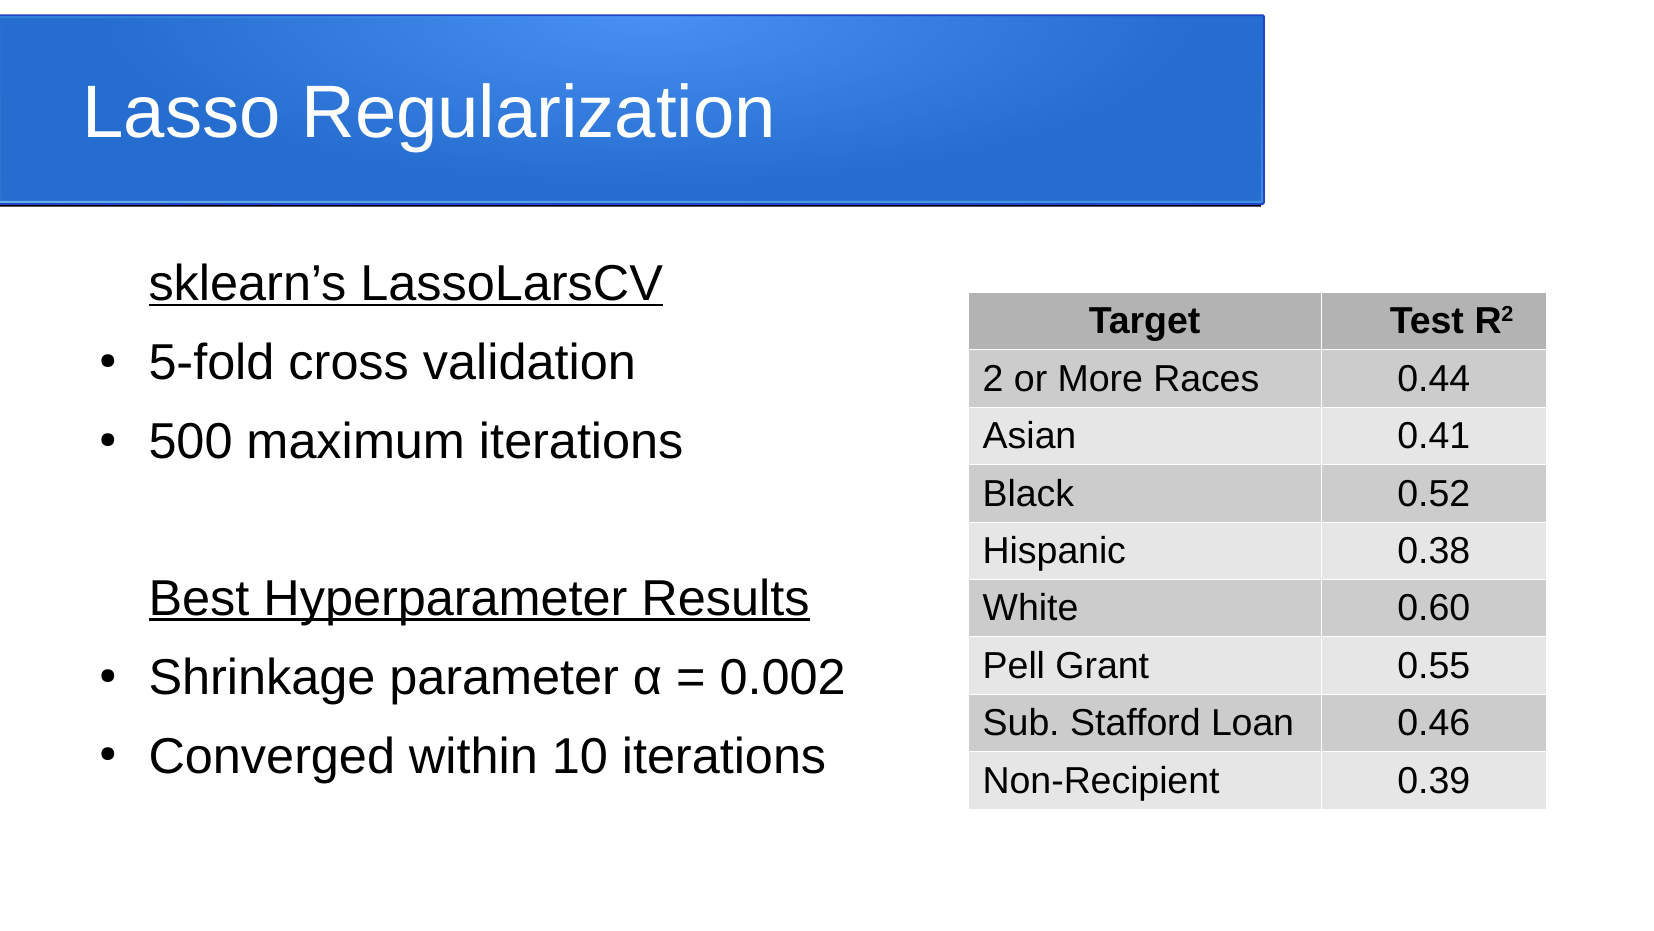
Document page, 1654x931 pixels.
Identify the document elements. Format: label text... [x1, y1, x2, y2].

table_cell Hispanic [969, 523, 1321, 579]
table_cell Pell Grant [969, 637, 1321, 694]
table_header Target [969, 293, 1321, 349]
table_cell 0.41 [1322, 408, 1546, 464]
table_cell 0.39 [1322, 752, 1546, 809]
table_cell 0.46 [1322, 695, 1546, 751]
table_cell 2 or More Races [969, 350, 1321, 407]
table_cell 0.55 [1322, 637, 1546, 694]
table_cell 0.60 [1322, 580, 1546, 636]
table_cell Sub. Stafford Loan [969, 695, 1321, 751]
table_cell 0.38 [1322, 523, 1546, 579]
table_cell Black [969, 465, 1321, 522]
table_cell 0.44 [1322, 350, 1546, 407]
list sklearn’s LassoLarsCV 5-fold cross validation 500 maximum iterations Best Hyperparameter Results Shrinkage parameter α = 0.002 Converged within 10 iterations [82, 255, 901, 795]
title Lasso Regularization [82, 35, 1235, 189]
table_cell Asian [969, 408, 1321, 464]
table_header Test R2 [1322, 293, 1546, 349]
table_cell Non-Recipient [969, 752, 1321, 809]
table_cell White [969, 580, 1321, 636]
table_cell 0.52 [1322, 465, 1546, 522]
